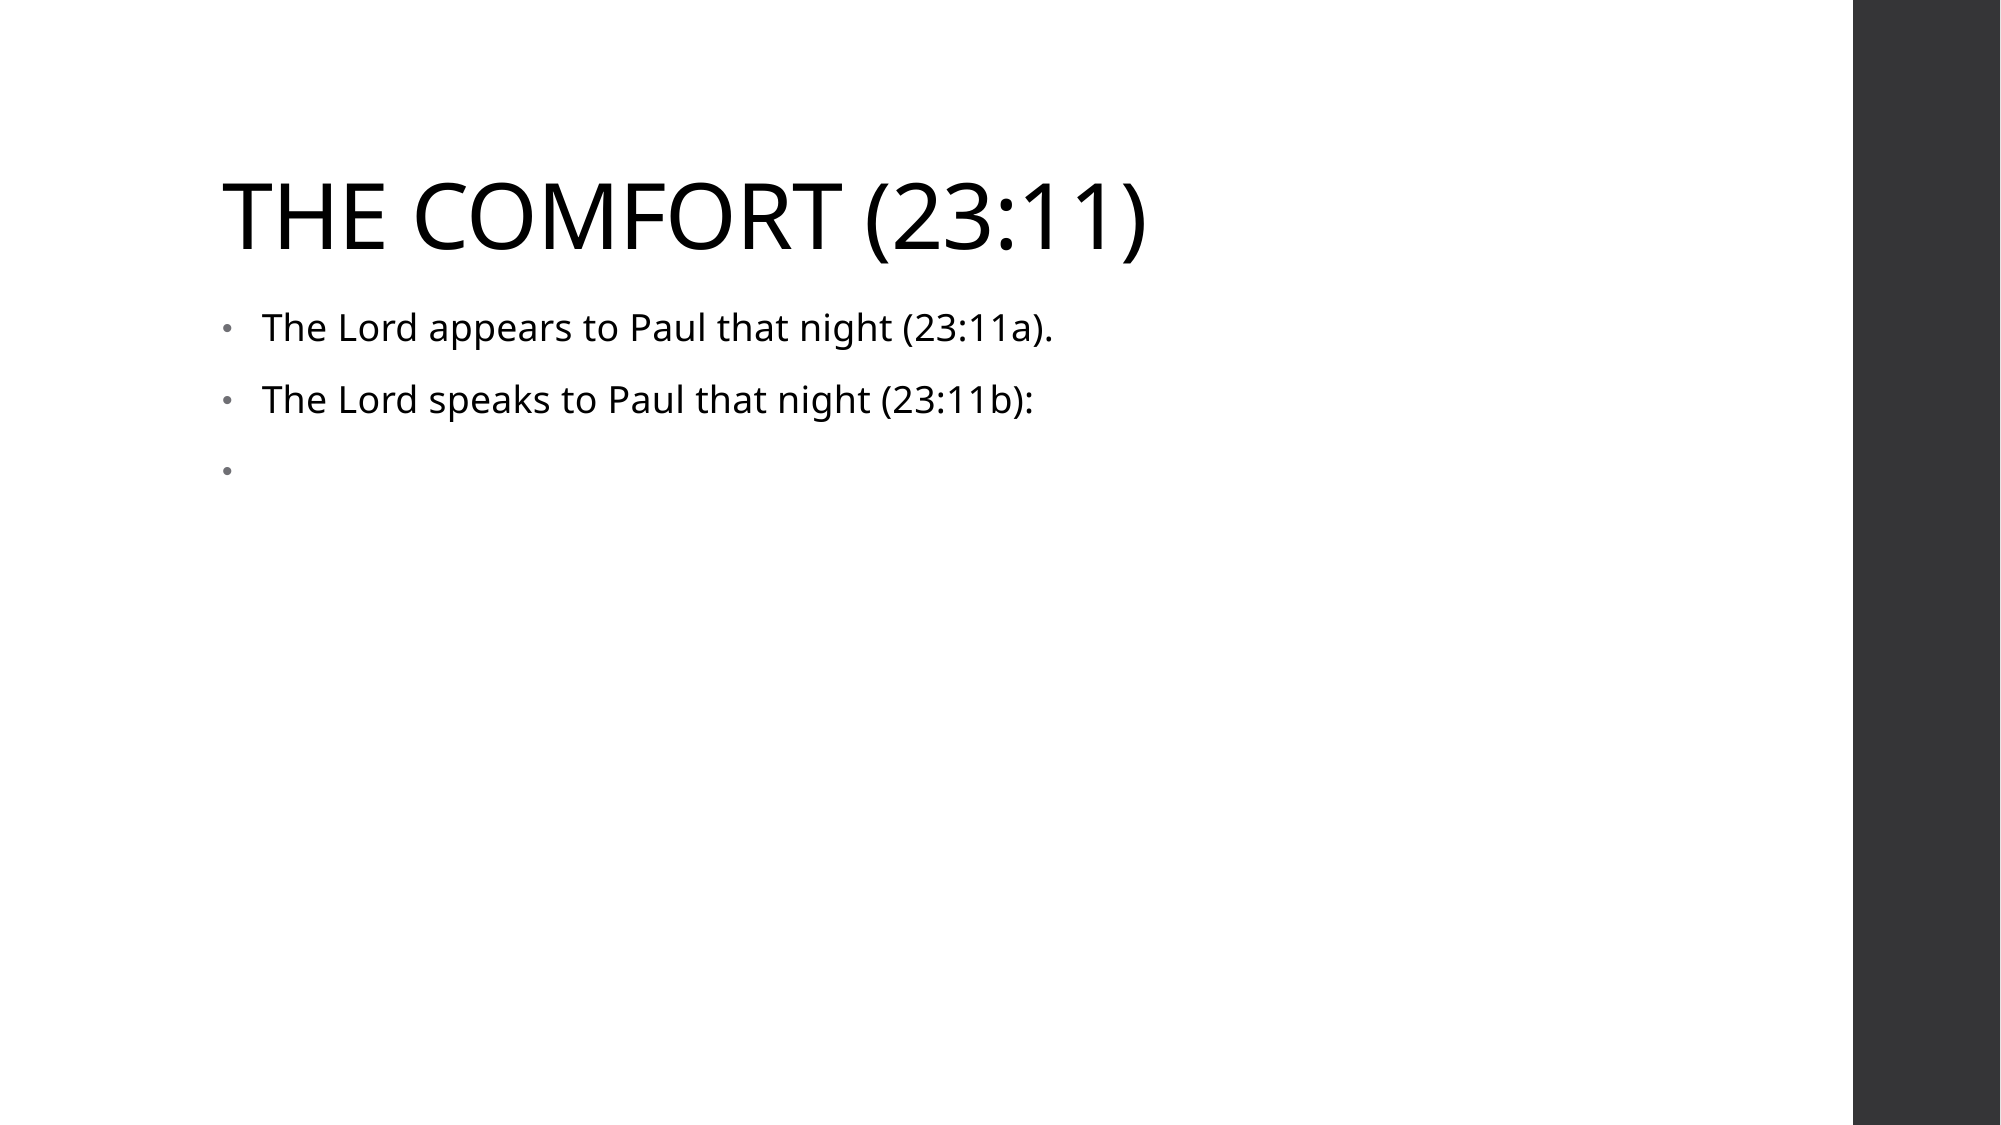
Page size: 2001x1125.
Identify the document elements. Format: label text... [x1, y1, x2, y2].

title THE COMFORT (23:11) [206, 60, 1797, 278]
list The Lord appears to Paul that night (23:11a). The Lord speaks to Paul that night (23:11b): [206, 299, 1617, 1014]
